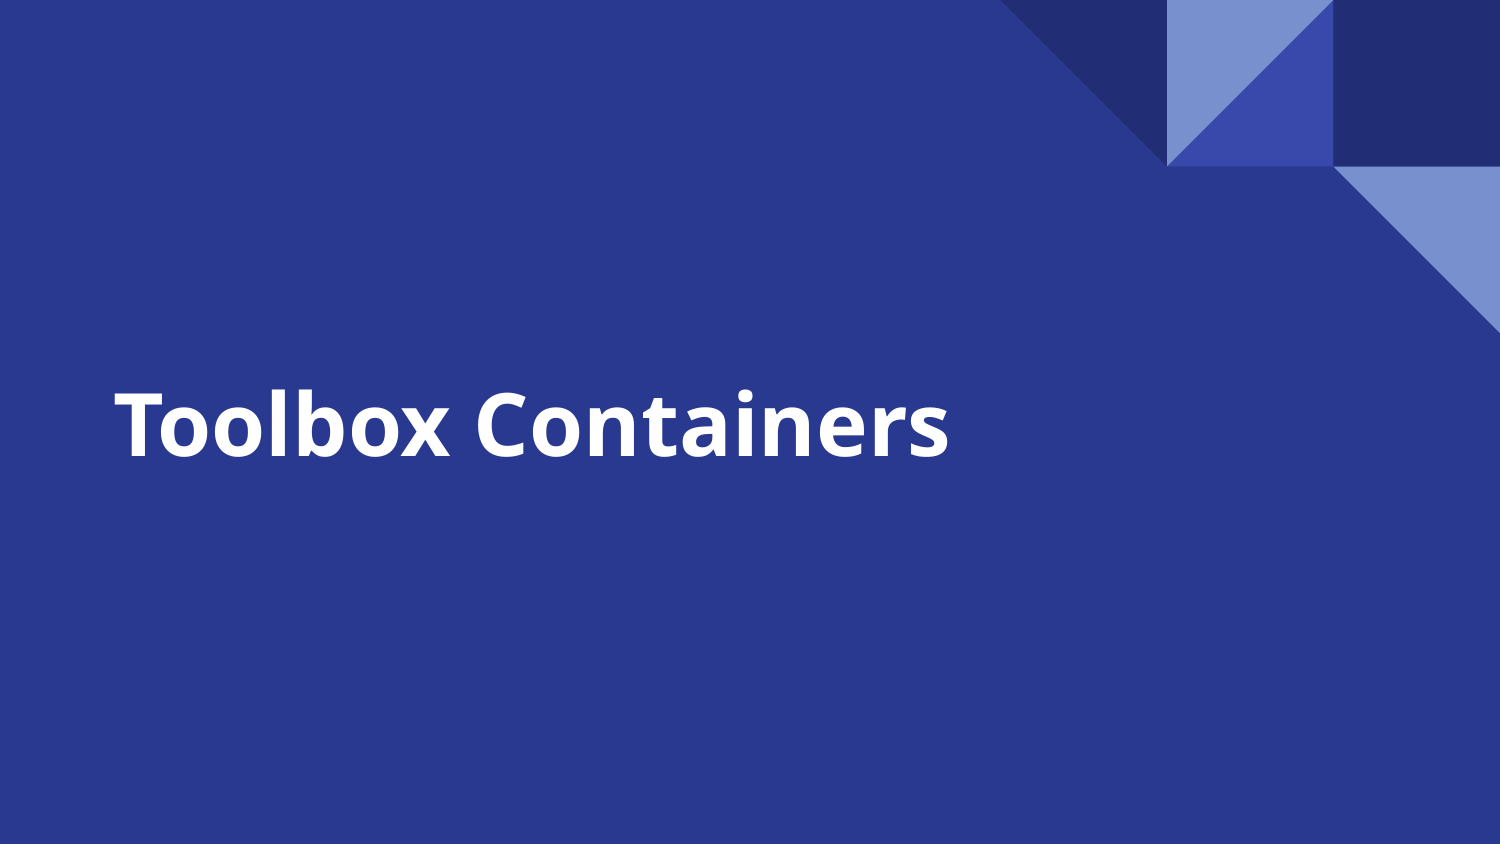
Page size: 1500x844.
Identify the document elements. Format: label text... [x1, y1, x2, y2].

title Toolbox Containers [98, 353, 1447, 491]
